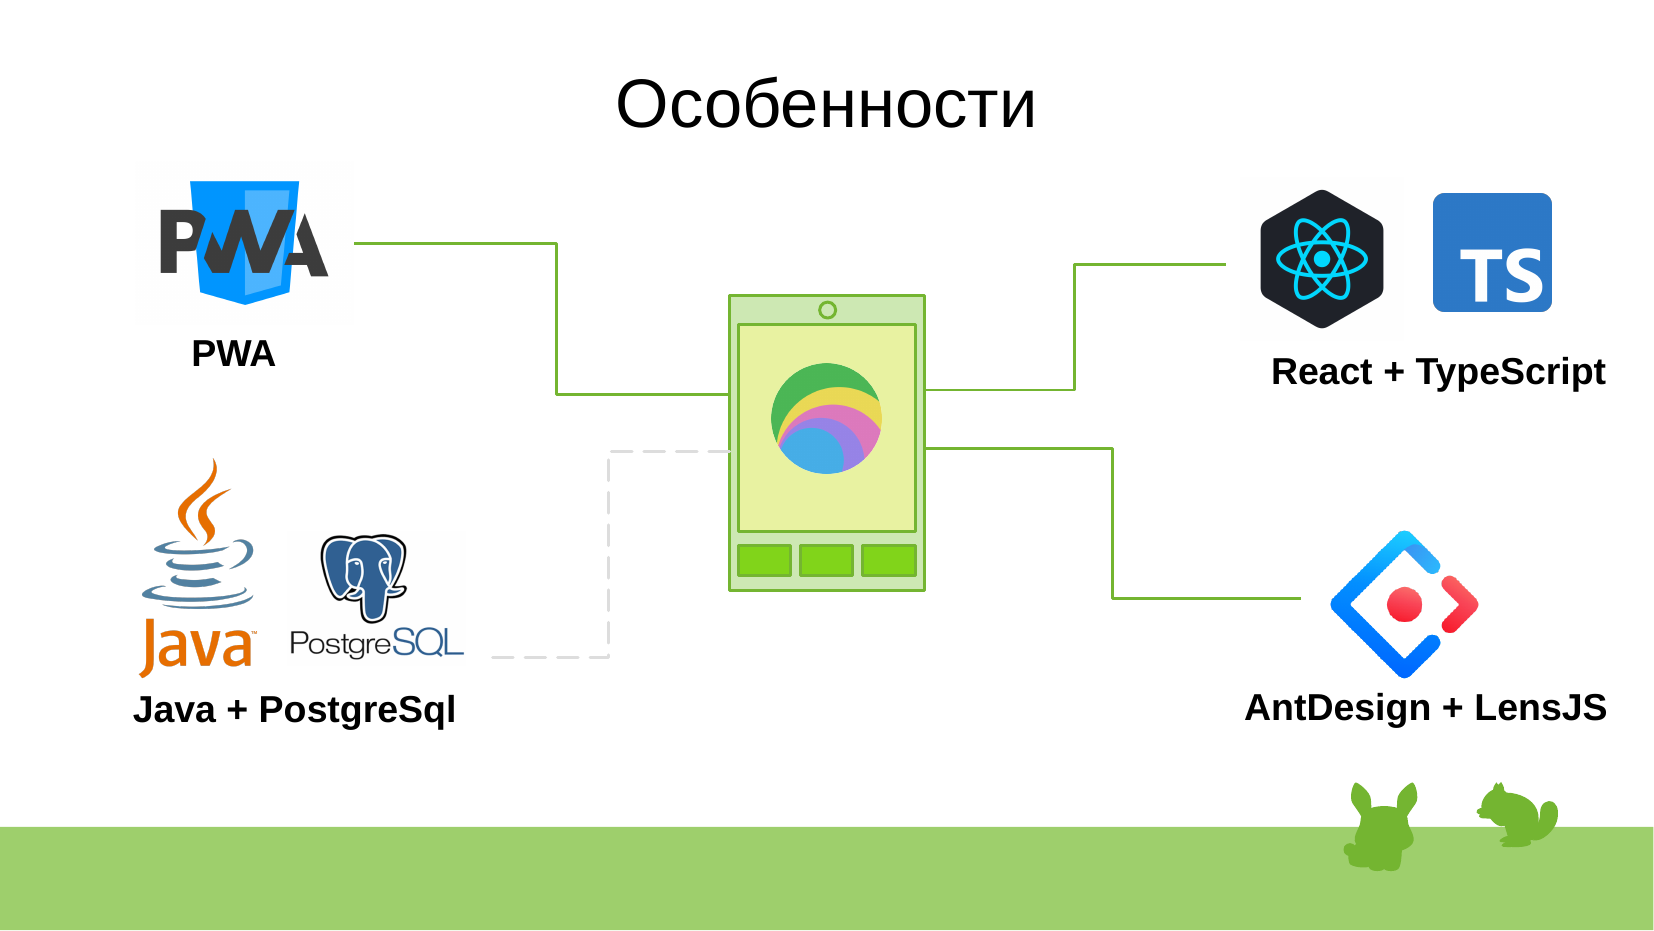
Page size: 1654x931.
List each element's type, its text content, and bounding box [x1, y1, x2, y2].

text_box React + TypeScript [1256, 343, 1622, 381]
picture [287, 531, 466, 666]
title Особенности [88, 29, 1565, 178]
picture [1240, 177, 1404, 341]
picture [136, 456, 258, 680]
text_box PWA [176, 326, 292, 382]
picture [1433, 193, 1552, 312]
text_box Java + PostgreSql [118, 681, 472, 739]
picture [135, 161, 354, 326]
text_box [729, 295, 925, 591]
picture [1181, 381, 1627, 827]
picture [771, 363, 882, 474]
text_box AntDesign + LensJS [1229, 679, 1623, 736]
